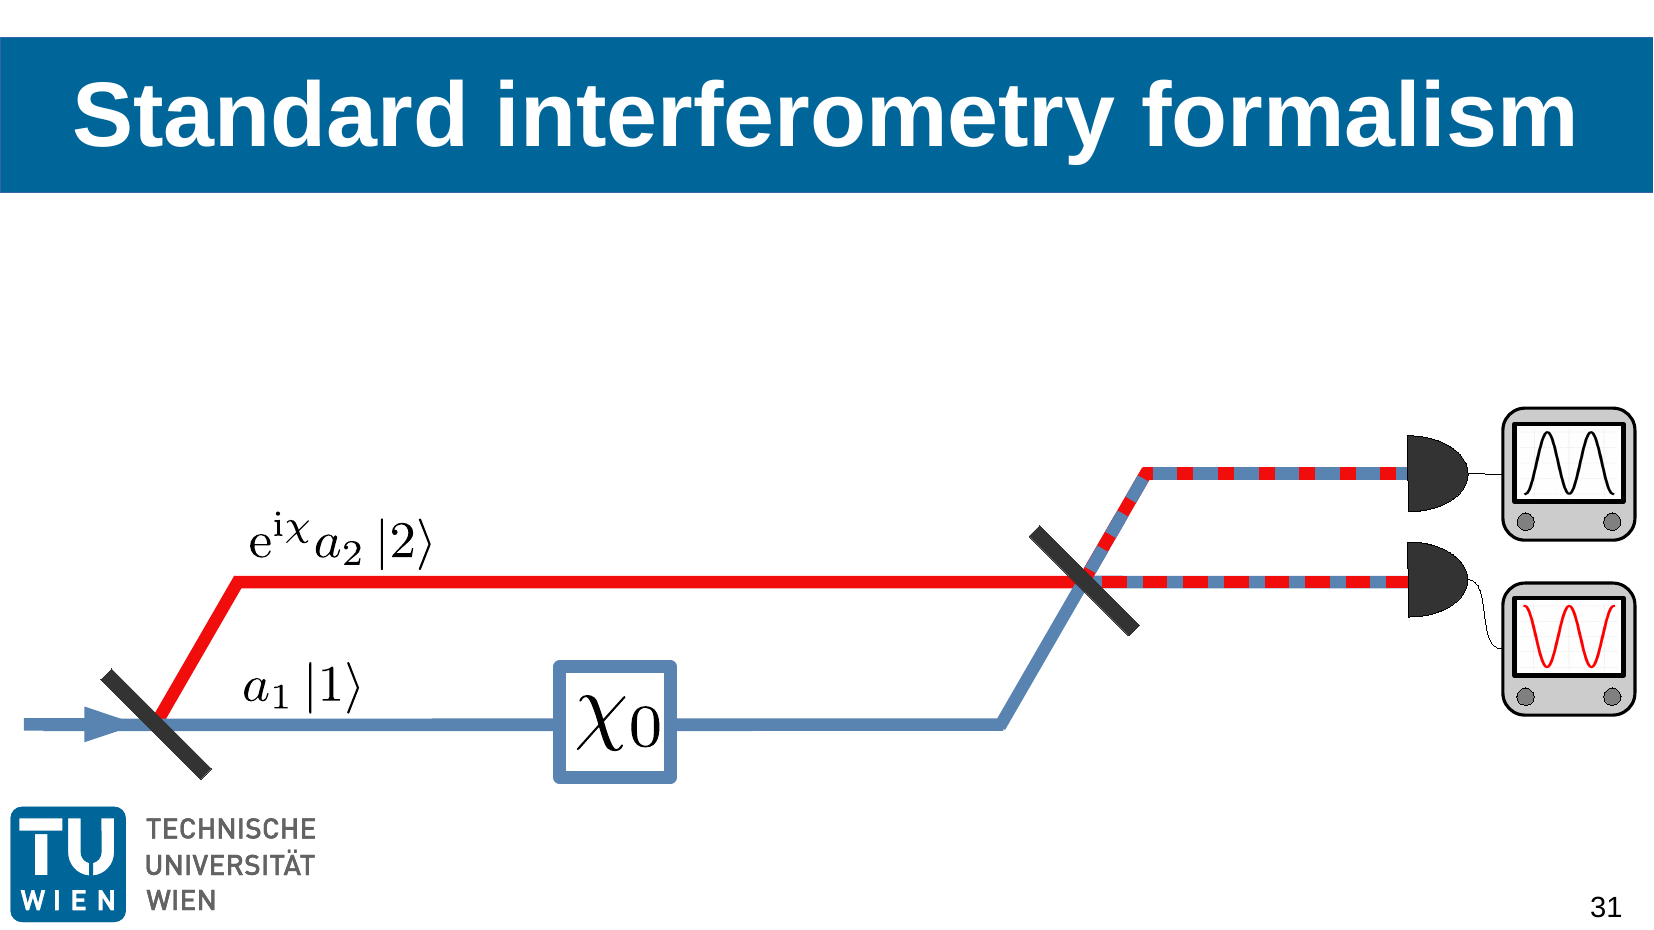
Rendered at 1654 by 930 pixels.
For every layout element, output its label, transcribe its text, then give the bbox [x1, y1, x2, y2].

text_box [1407, 435, 1469, 512]
text_box [1502, 408, 1635, 541]
picture [234, 648, 372, 726]
text_box [1407, 542, 1468, 618]
text_box [559, 666, 671, 778]
picture [242, 504, 439, 582]
title Standard interferometry formalism [0, 37, 1653, 193]
picture [560, 680, 668, 766]
picture [1517, 426, 1621, 500]
picture [1516, 600, 1622, 674]
text_box [1502, 583, 1635, 716]
text_box [1029, 525, 1140, 636]
text_box [100, 668, 212, 780]
